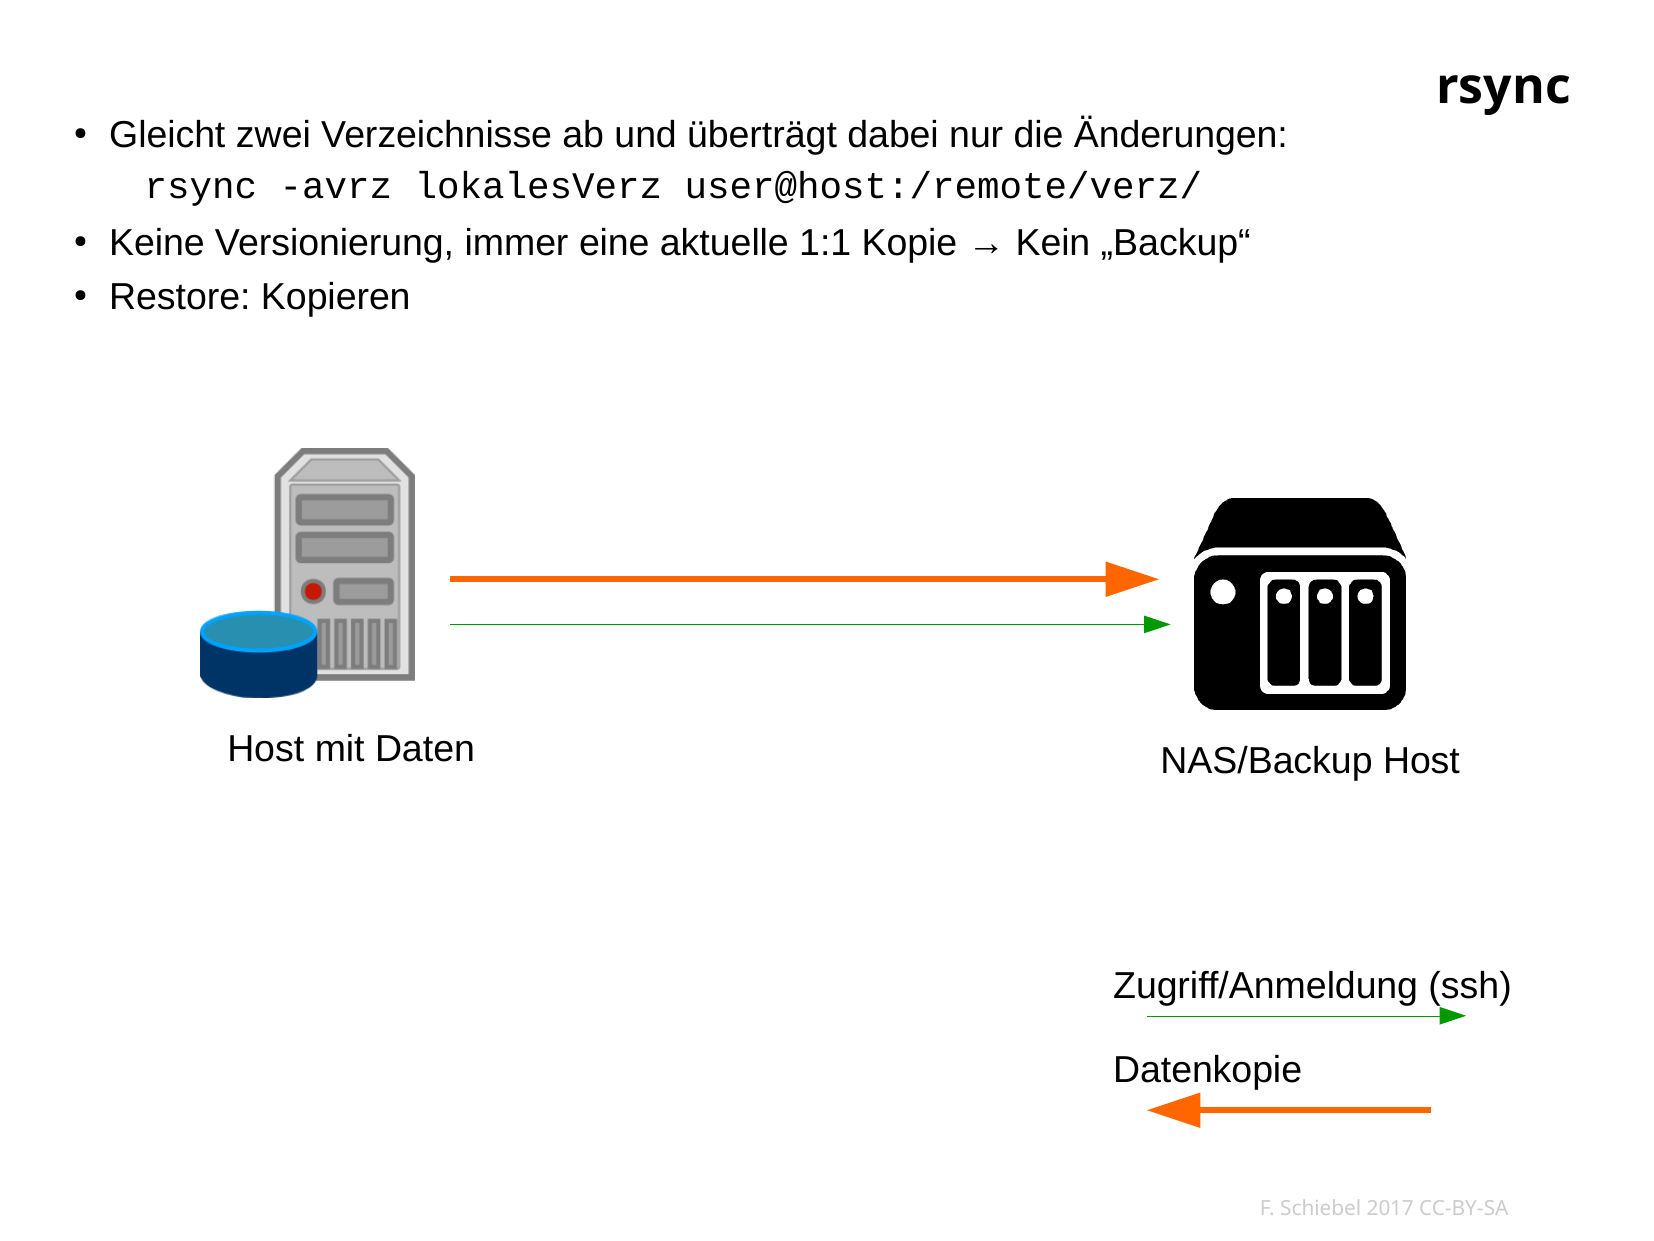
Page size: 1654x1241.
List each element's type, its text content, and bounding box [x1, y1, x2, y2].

picture [200, 448, 415, 698]
text_box NAS/Backup Host [1145, 732, 1489, 792]
title rsync [82, 49, 1571, 119]
text_box Zugriff/Anmeldung (ssh) Datenkopie [1098, 956, 1619, 1140]
text_box Gleicht zwei Verzeichnisse ab und überträgt dabei nur die Änderungen: rsync -avrz lokalesVerz user@host:/remote/verz/ Keine Versionierung, immer eine aktuelle 1:1 Kopie → Kein „Backup“ Restore: Kopieren [59, 106, 1303, 421]
text_box Host mit Daten [212, 720, 508, 792]
picture [1194, 498, 1406, 710]
